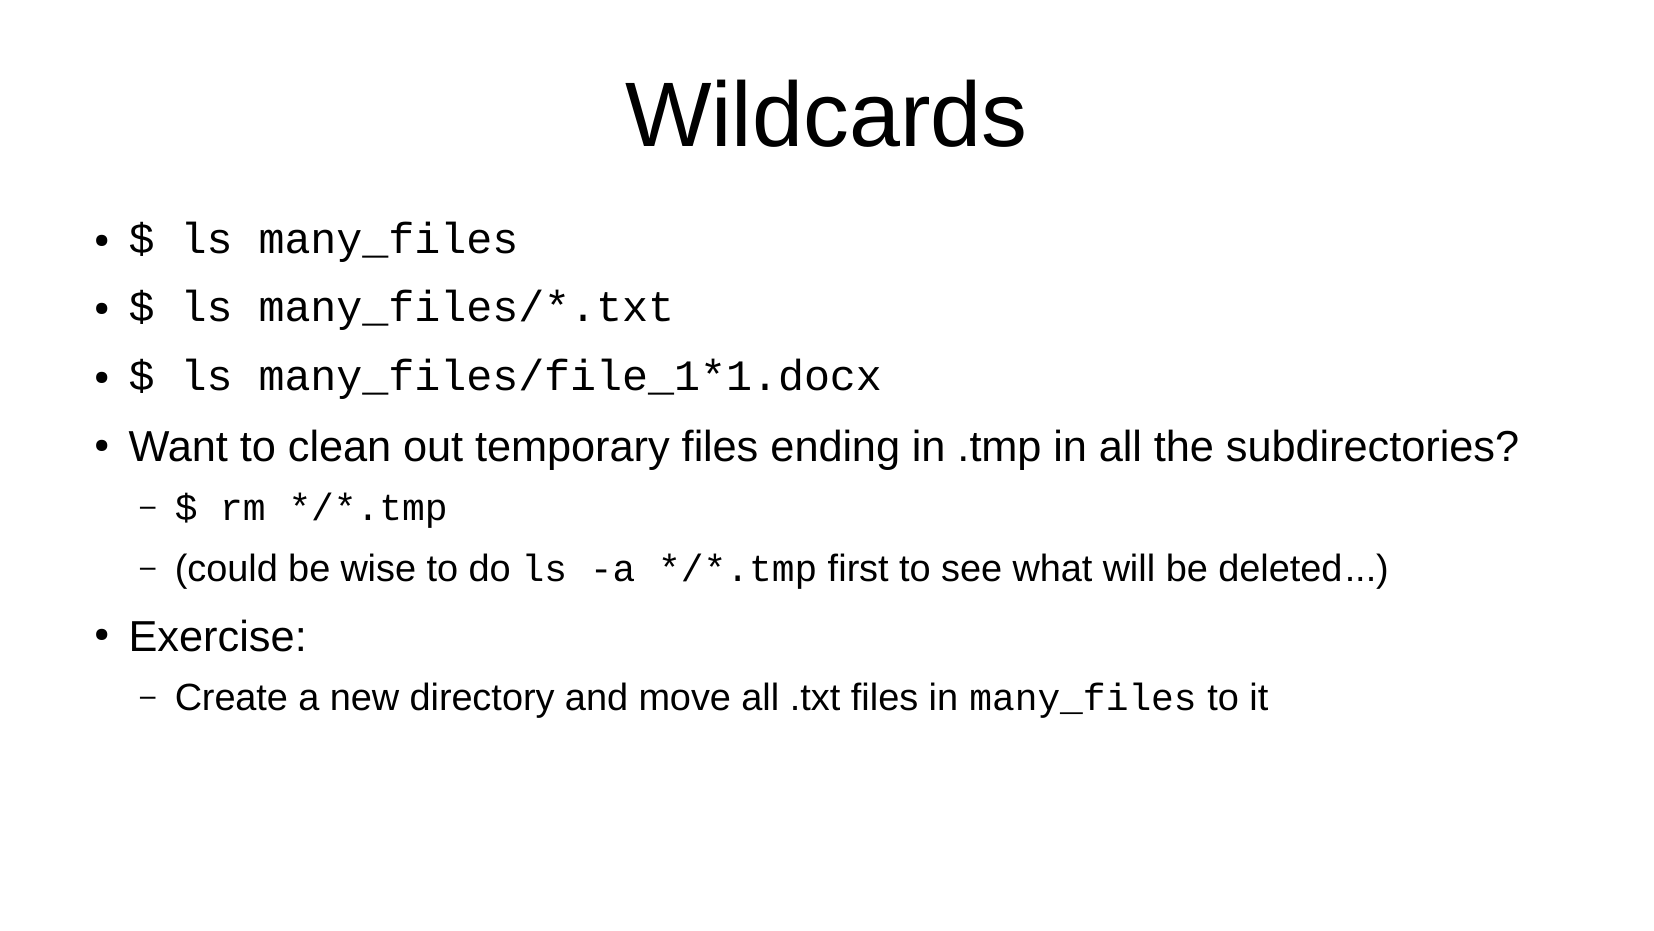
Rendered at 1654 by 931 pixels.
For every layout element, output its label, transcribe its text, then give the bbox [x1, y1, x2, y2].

title Wildcards [82, 37, 1571, 193]
list $ ls many_files $ ls many_files/*.txt $ ls many_files/file_1*1.docx Want to clean out temporary files ending in .tmp in all the subdirectories? $ rm */*.tmp (could be wise to do ls -a */*.tmp first to see what will be deleted ...) Exercise: Create a new directory and move all .txt files in many_files to it [82, 217, 1571, 758]
